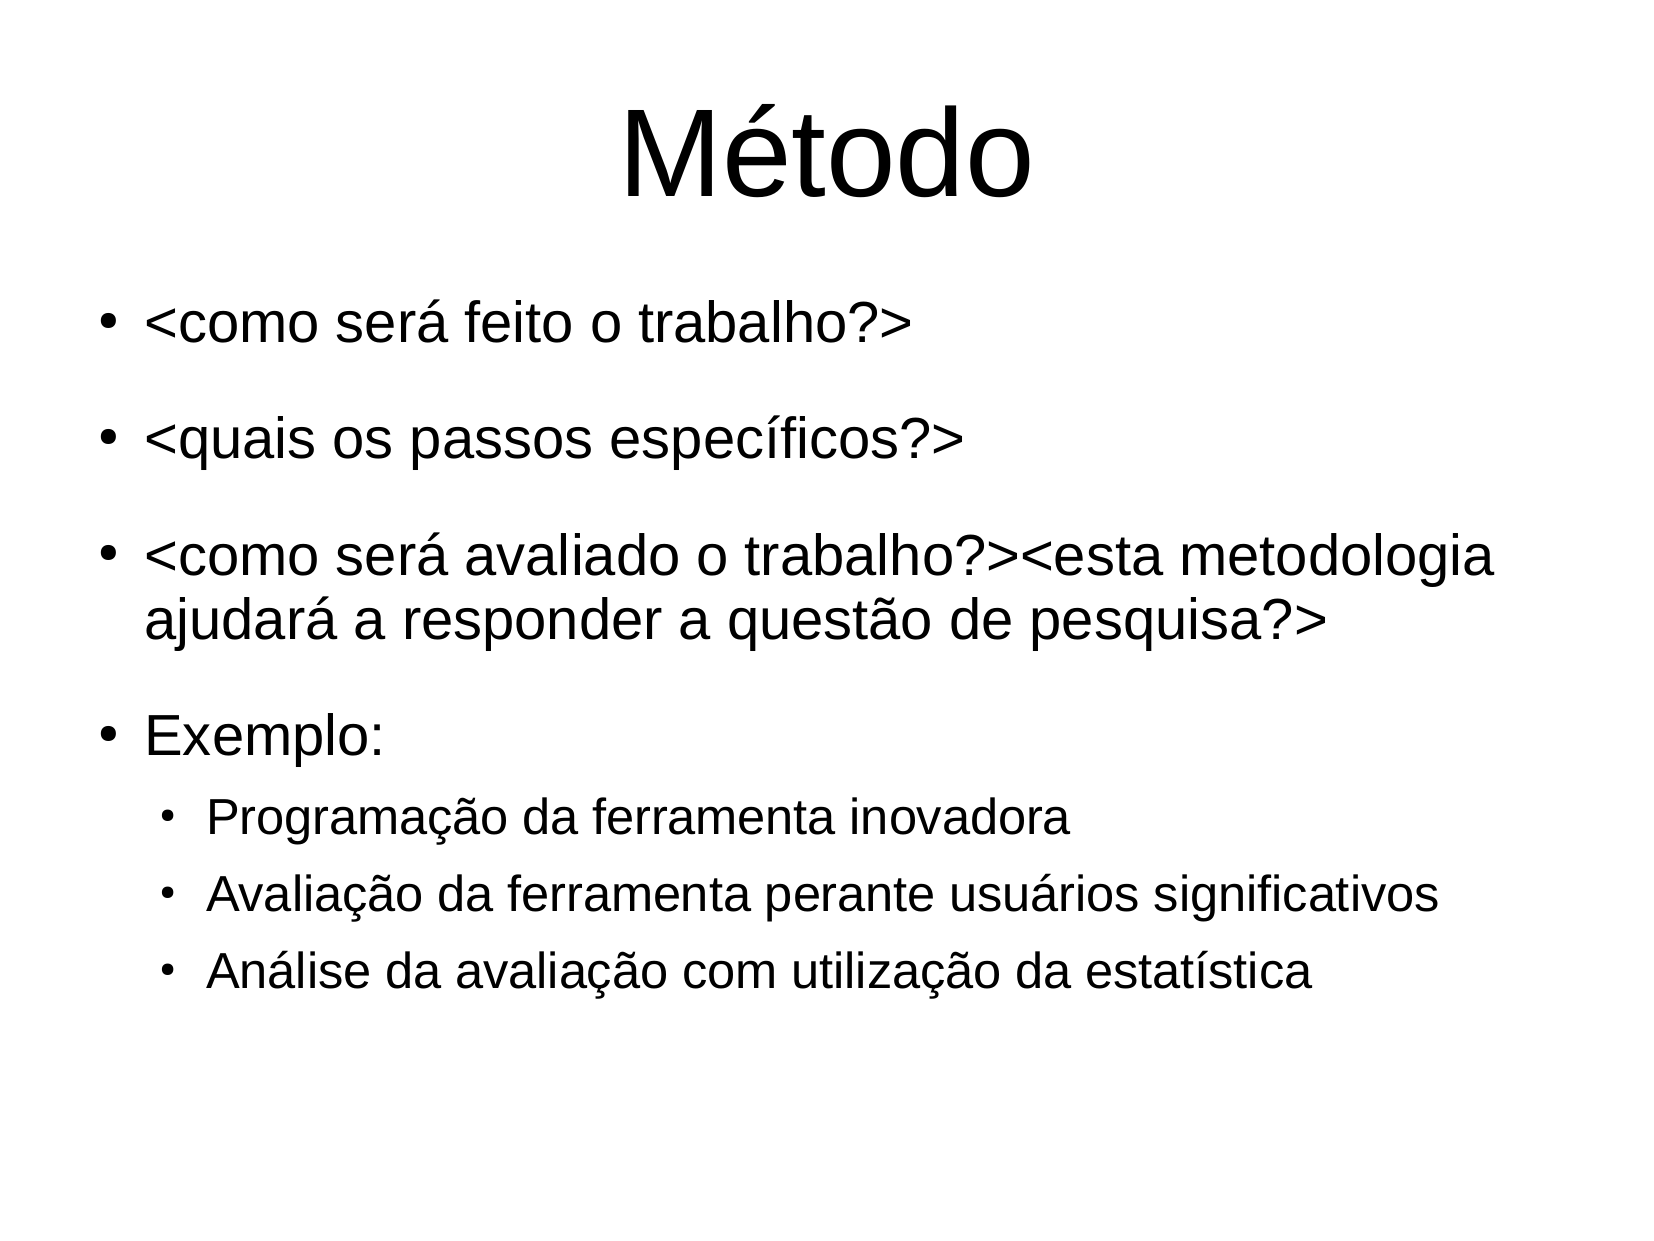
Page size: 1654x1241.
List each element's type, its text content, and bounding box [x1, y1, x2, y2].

title Método [82, 49, 1571, 257]
list <como será feito o trabalho?> <quais os passos específicos?> <como será avaliado o trabalho?><esta metodologia ajudará a responder a questão de pesquisa?> Exemplo: Programação da ferramenta inovadora Avaliação da ferramenta perante usuários significativos Análise da avaliação com utilização da estatística [82, 290, 1571, 1010]
